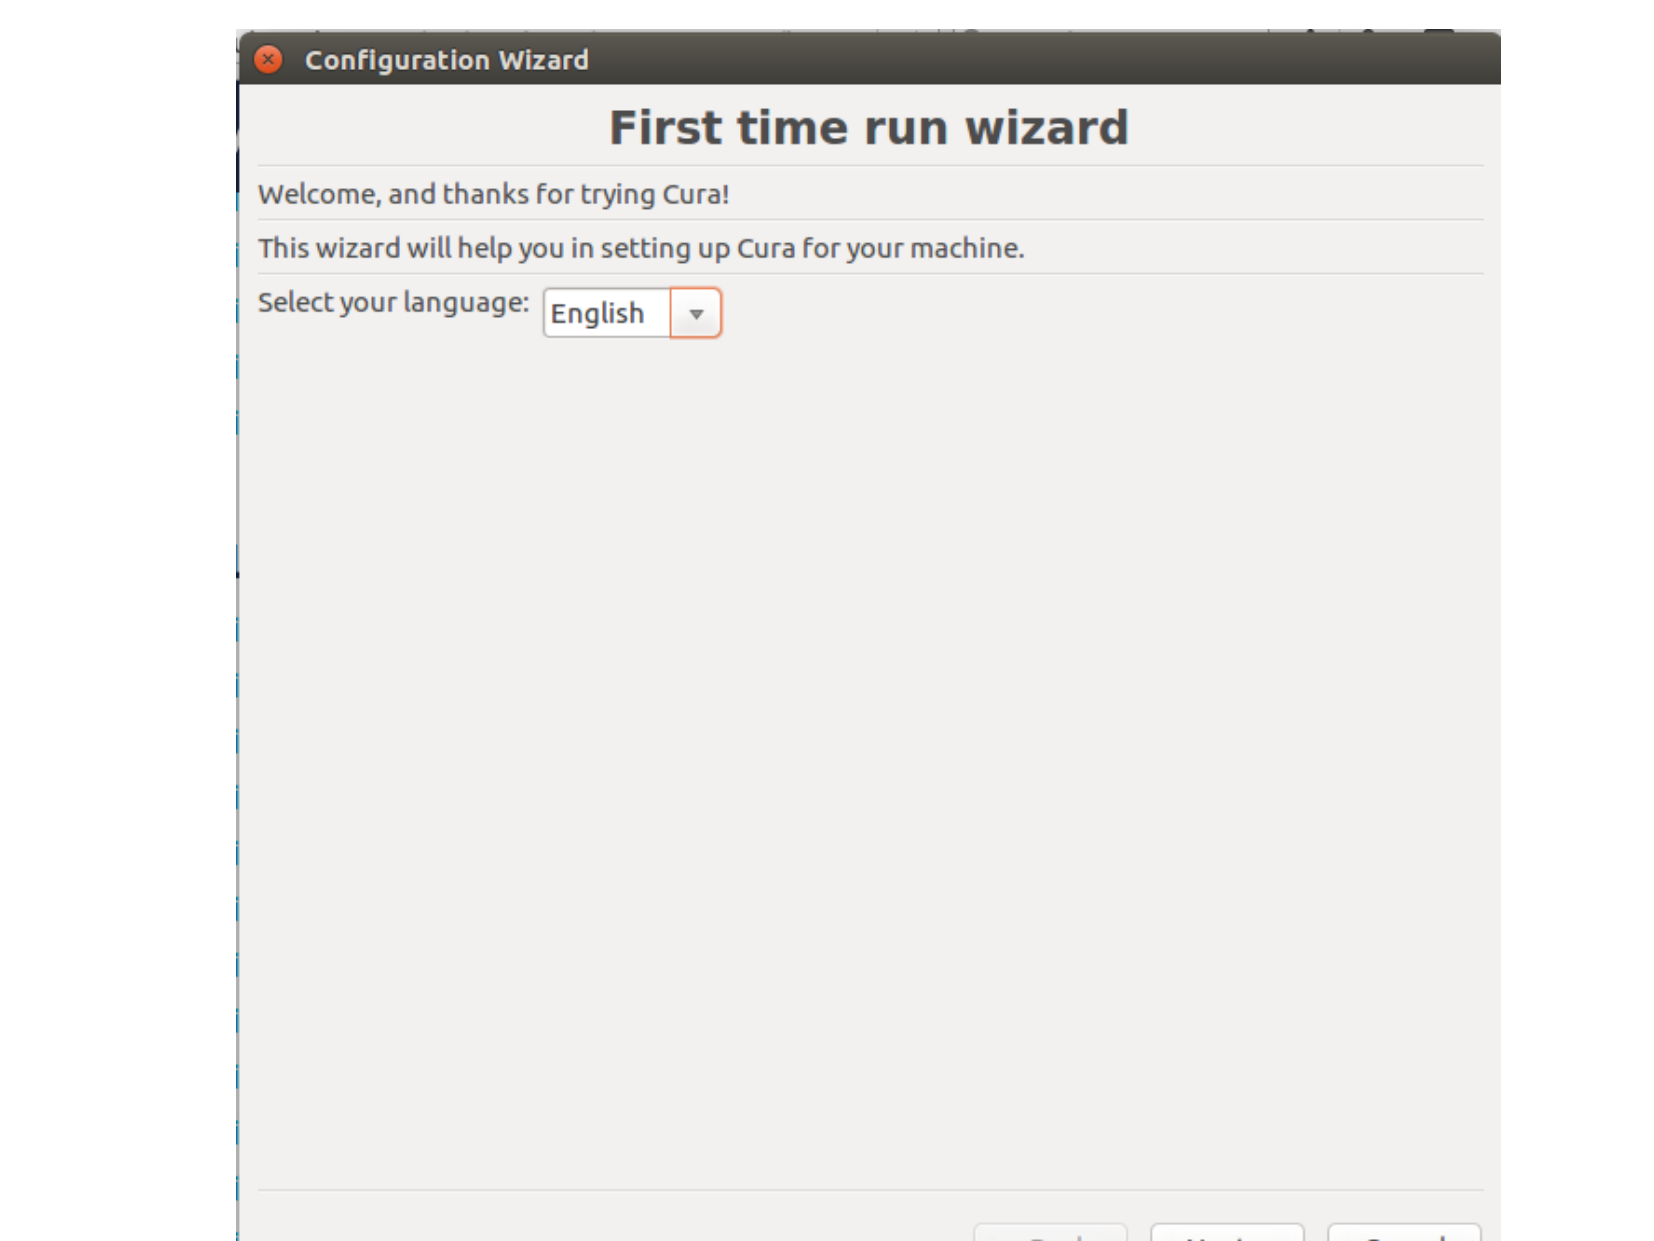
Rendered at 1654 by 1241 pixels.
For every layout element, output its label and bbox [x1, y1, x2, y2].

picture [236, 29, 1501, 1241]
